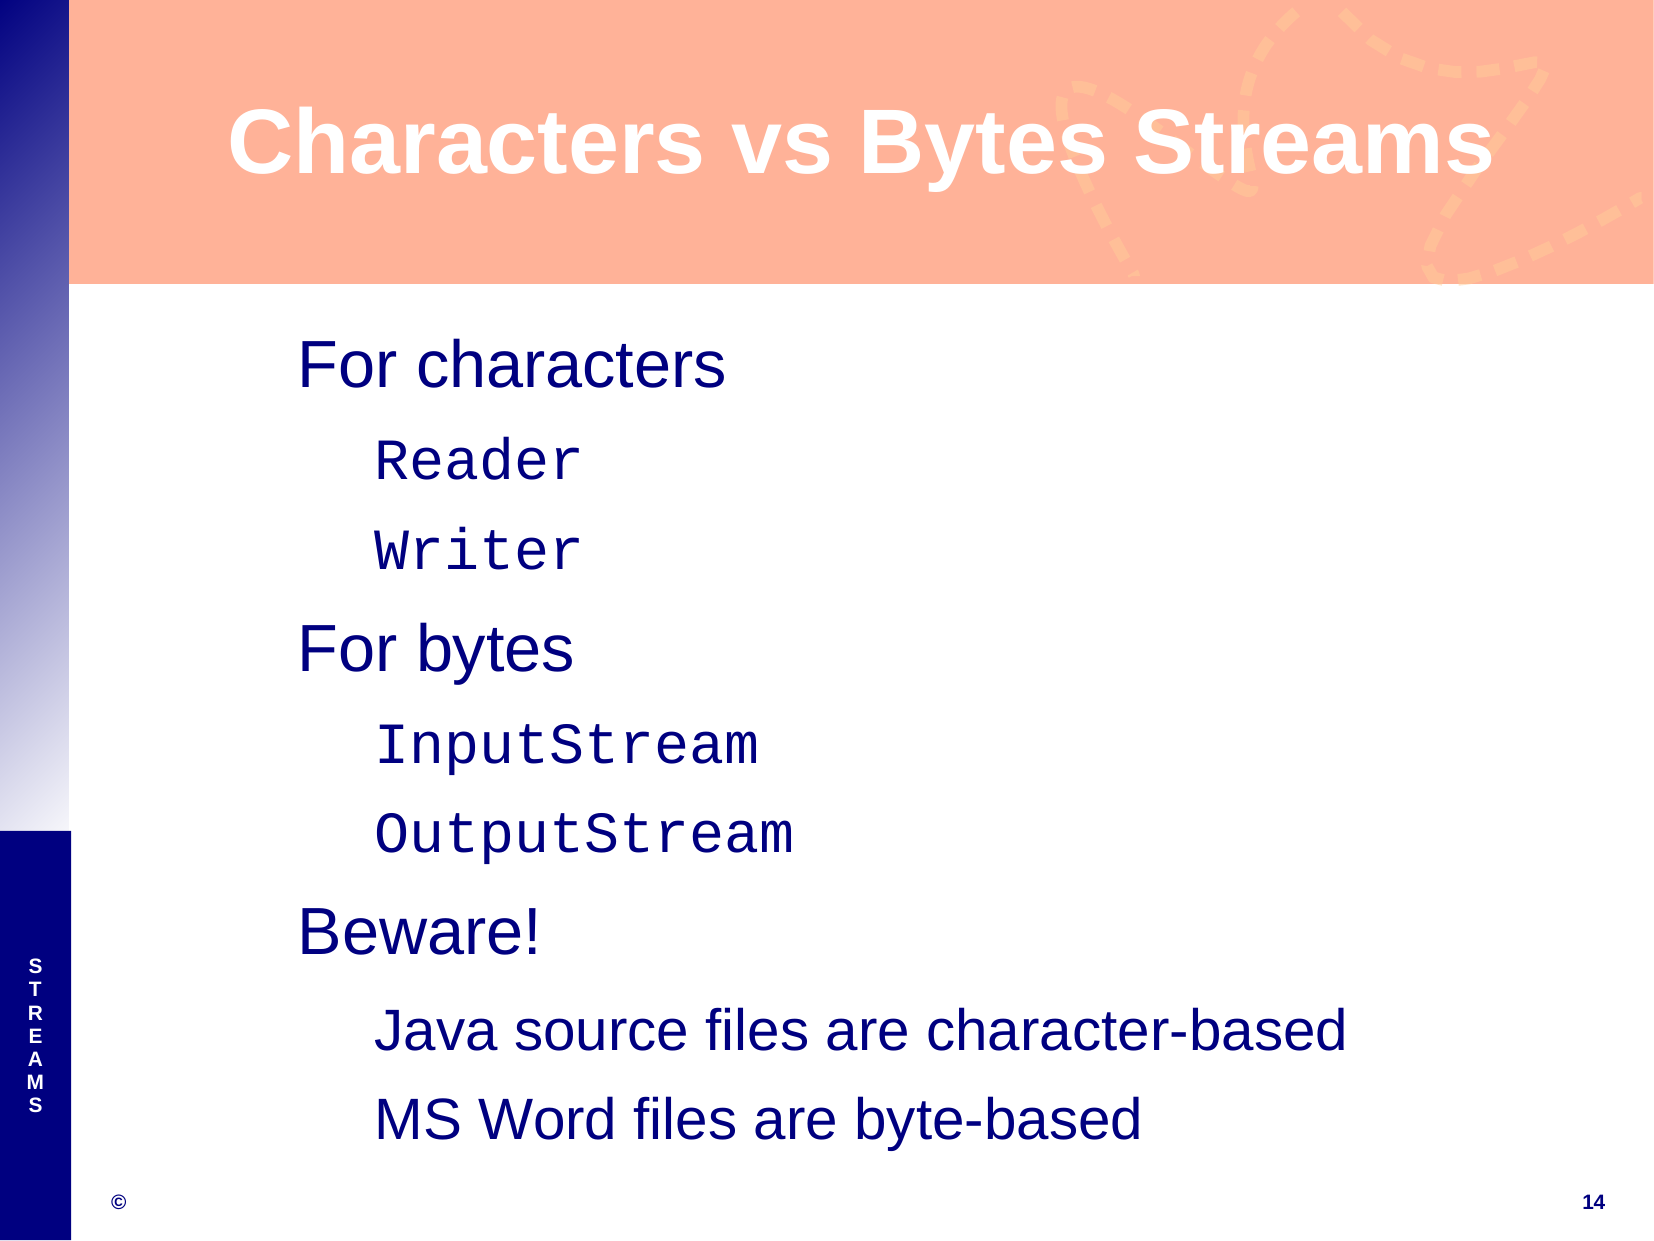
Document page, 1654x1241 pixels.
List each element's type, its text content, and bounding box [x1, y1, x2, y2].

title Characters vs Bytes Streams [70, 37, 1654, 246]
list For characters Reader Writer For bytes InputStream OutputStream Beware! Java source files are character-based MS Word files are byte-based [303, 327, 1421, 1152]
text_box S T R E A M S [0, 831, 71, 1241]
